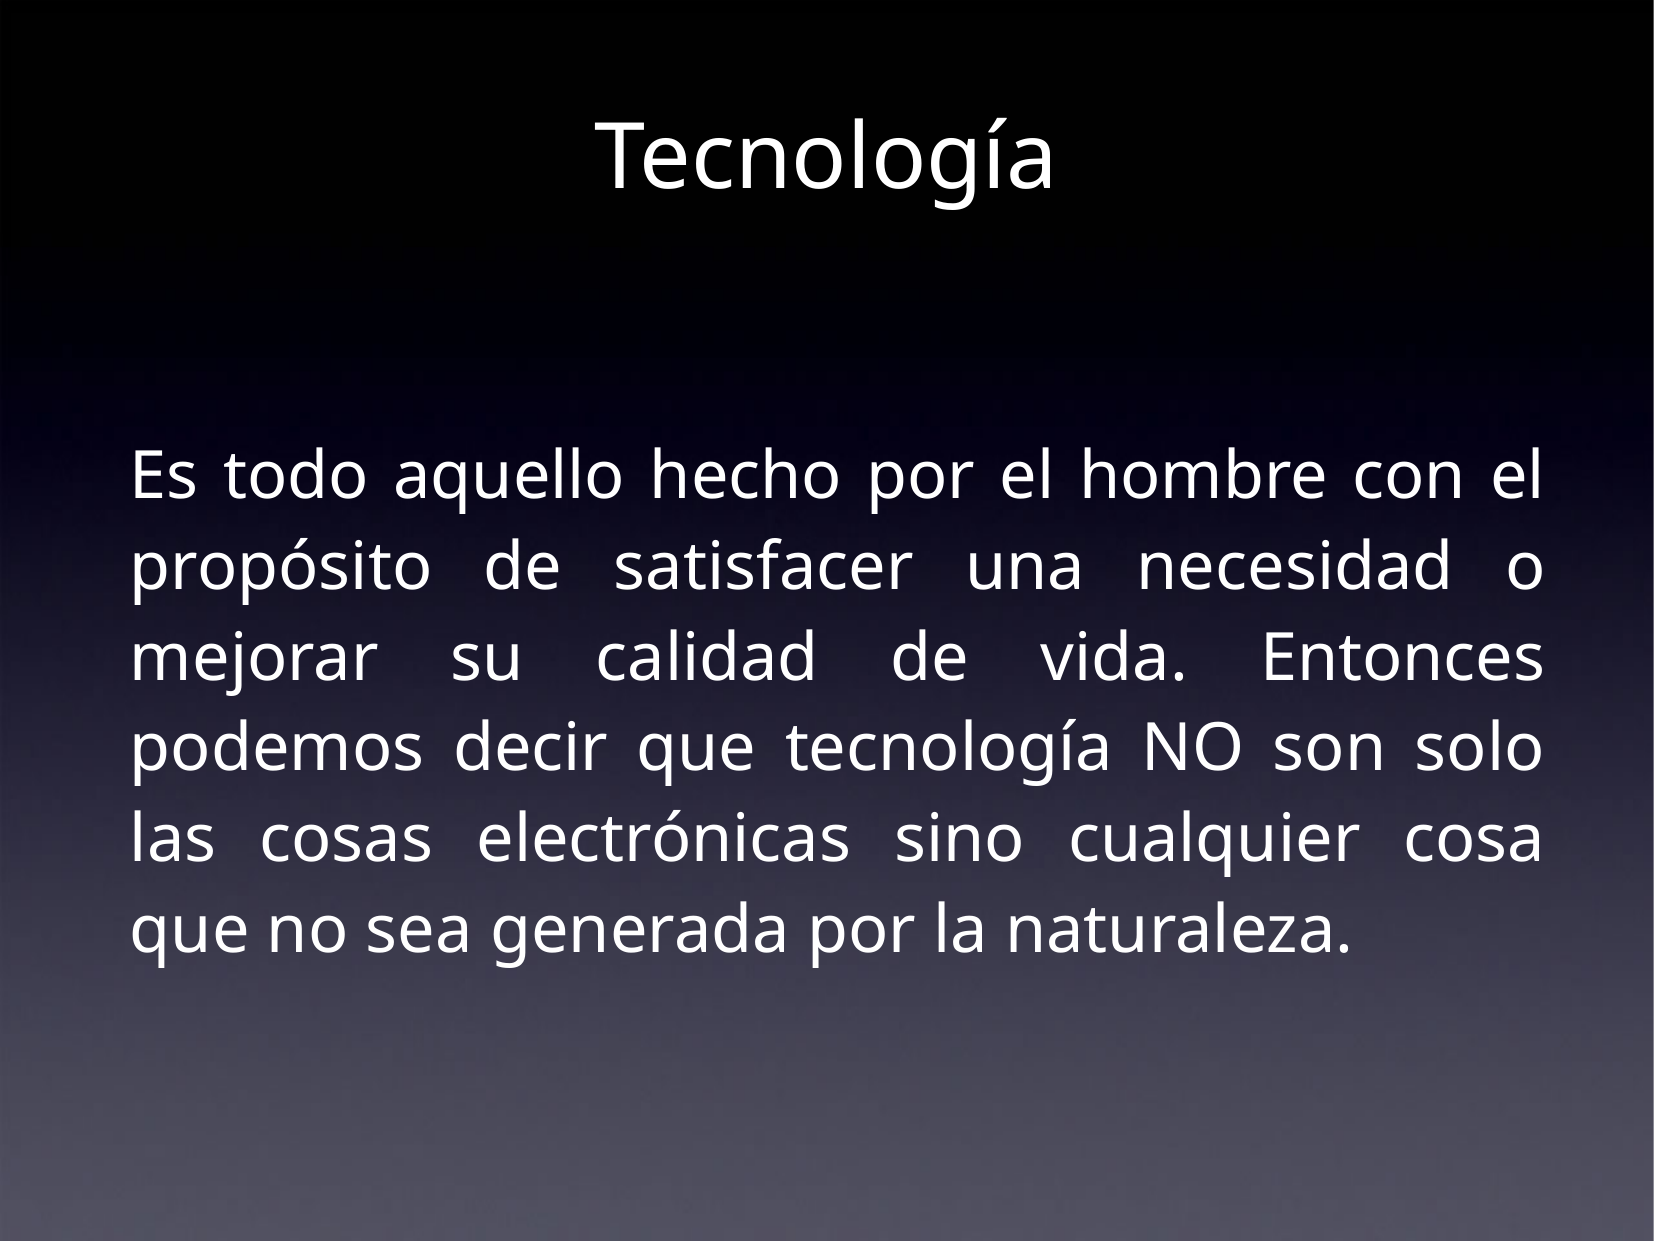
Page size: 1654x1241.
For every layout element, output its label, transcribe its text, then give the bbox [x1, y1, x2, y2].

text_box Es todo aquello hecho por el hombre con el propósito de satisfacer una necesidad o mejorar su calidad de vida. Entonces podemos decir que tecnología NO son solo las cosas electrónicas sino cualquier cosa que no sea generada por la naturaleza. [59, 290, 1548, 1109]
title Tecnología [82, 49, 1571, 257]
picture [0, 0, 1654, 1241]
